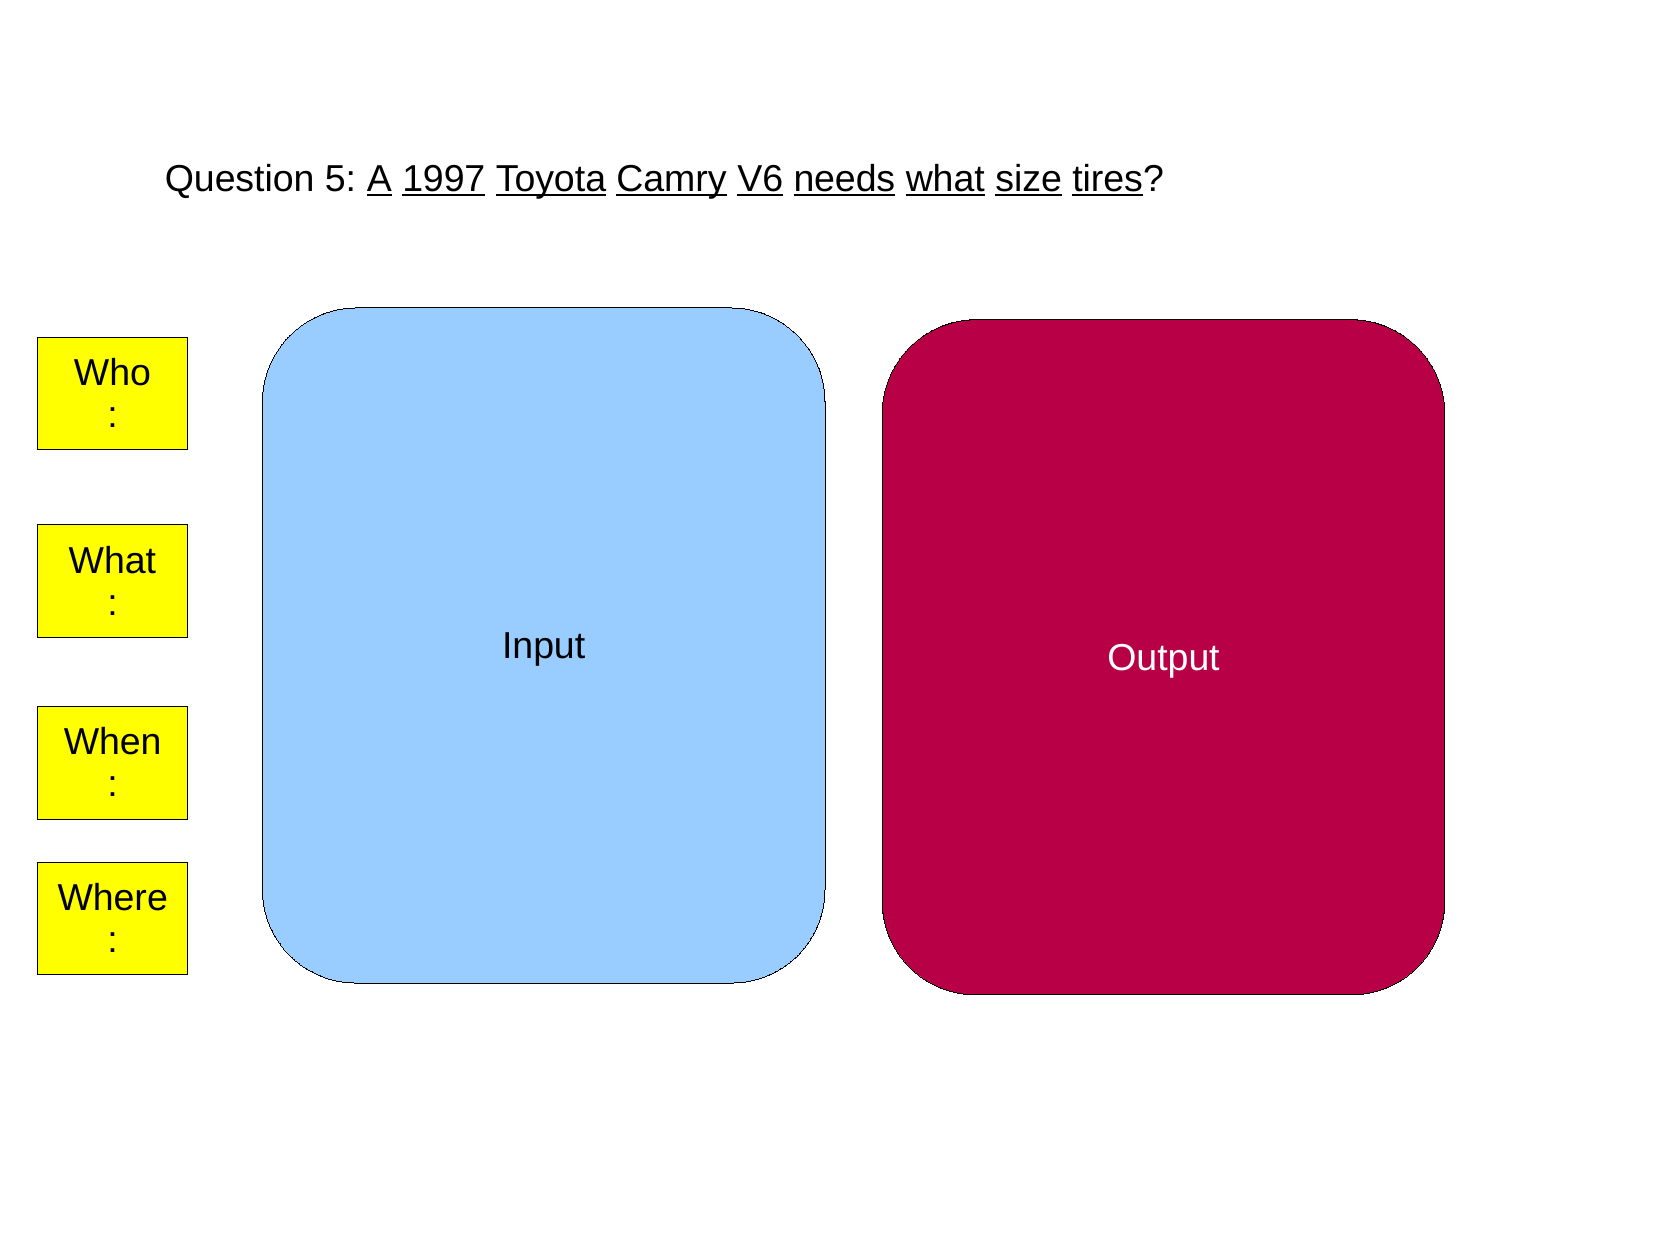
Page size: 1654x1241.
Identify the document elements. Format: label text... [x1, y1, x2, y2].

text_box Output [882, 319, 1445, 995]
text_box Where : [37, 862, 188, 975]
text_box Who : [37, 337, 188, 450]
text_box Input [262, 307, 826, 984]
text_box What : [37, 524, 188, 638]
text_box When : [37, 706, 188, 820]
text_box Question 5: A 1997 Toyota Camry V6 needs what size tires? [150, 150, 1313, 226]
